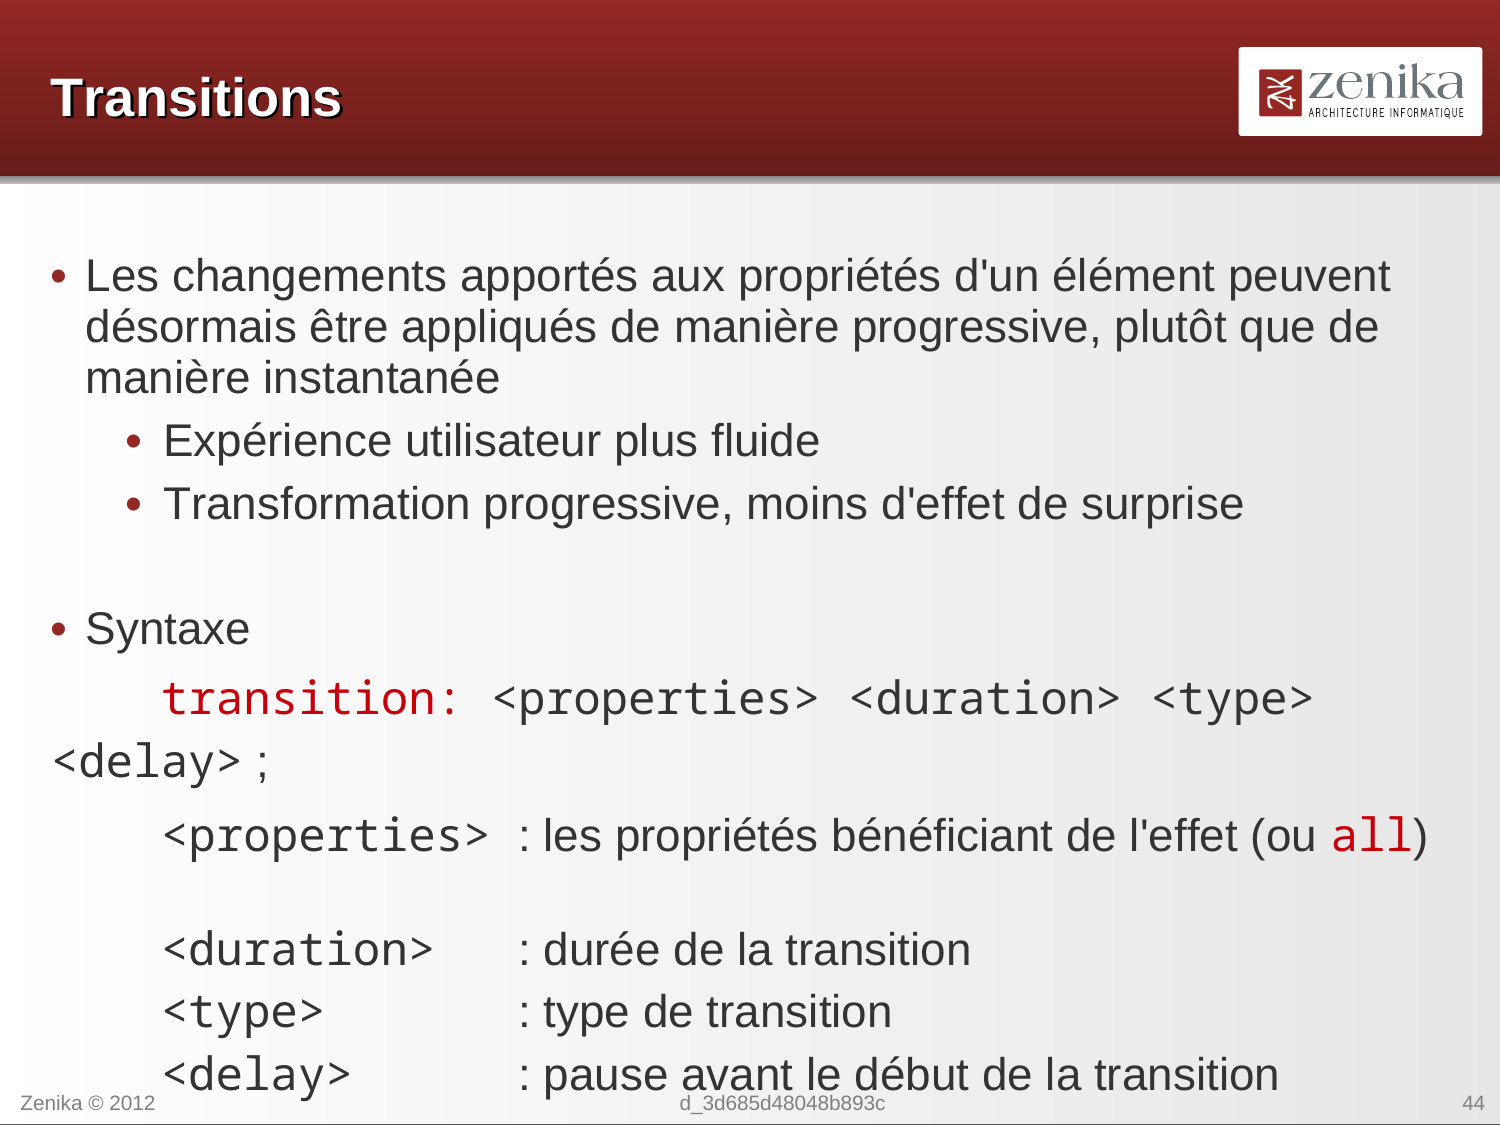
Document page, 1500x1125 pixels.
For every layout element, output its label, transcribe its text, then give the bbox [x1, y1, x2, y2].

title Transitions [50, 15, 1206, 180]
list Les changements apportés aux propriétés d'un élément peuvent désormais être appliqués de manière progressive, plutôt que de manière instantanée Expérience utilisateur plus fluide Transformation progressive, moins d'effet de surprise Syntaxe transition: <properties> <duration> <type> <delay> ; <properties> : les propriétés bénéficiant de l'effet (ou all) <duration> : durée de la transition <type> : type de transition <delay> : pause avant le début de la transition [50, 249, 1435, 1079]
picture [1257, 58, 1464, 125]
